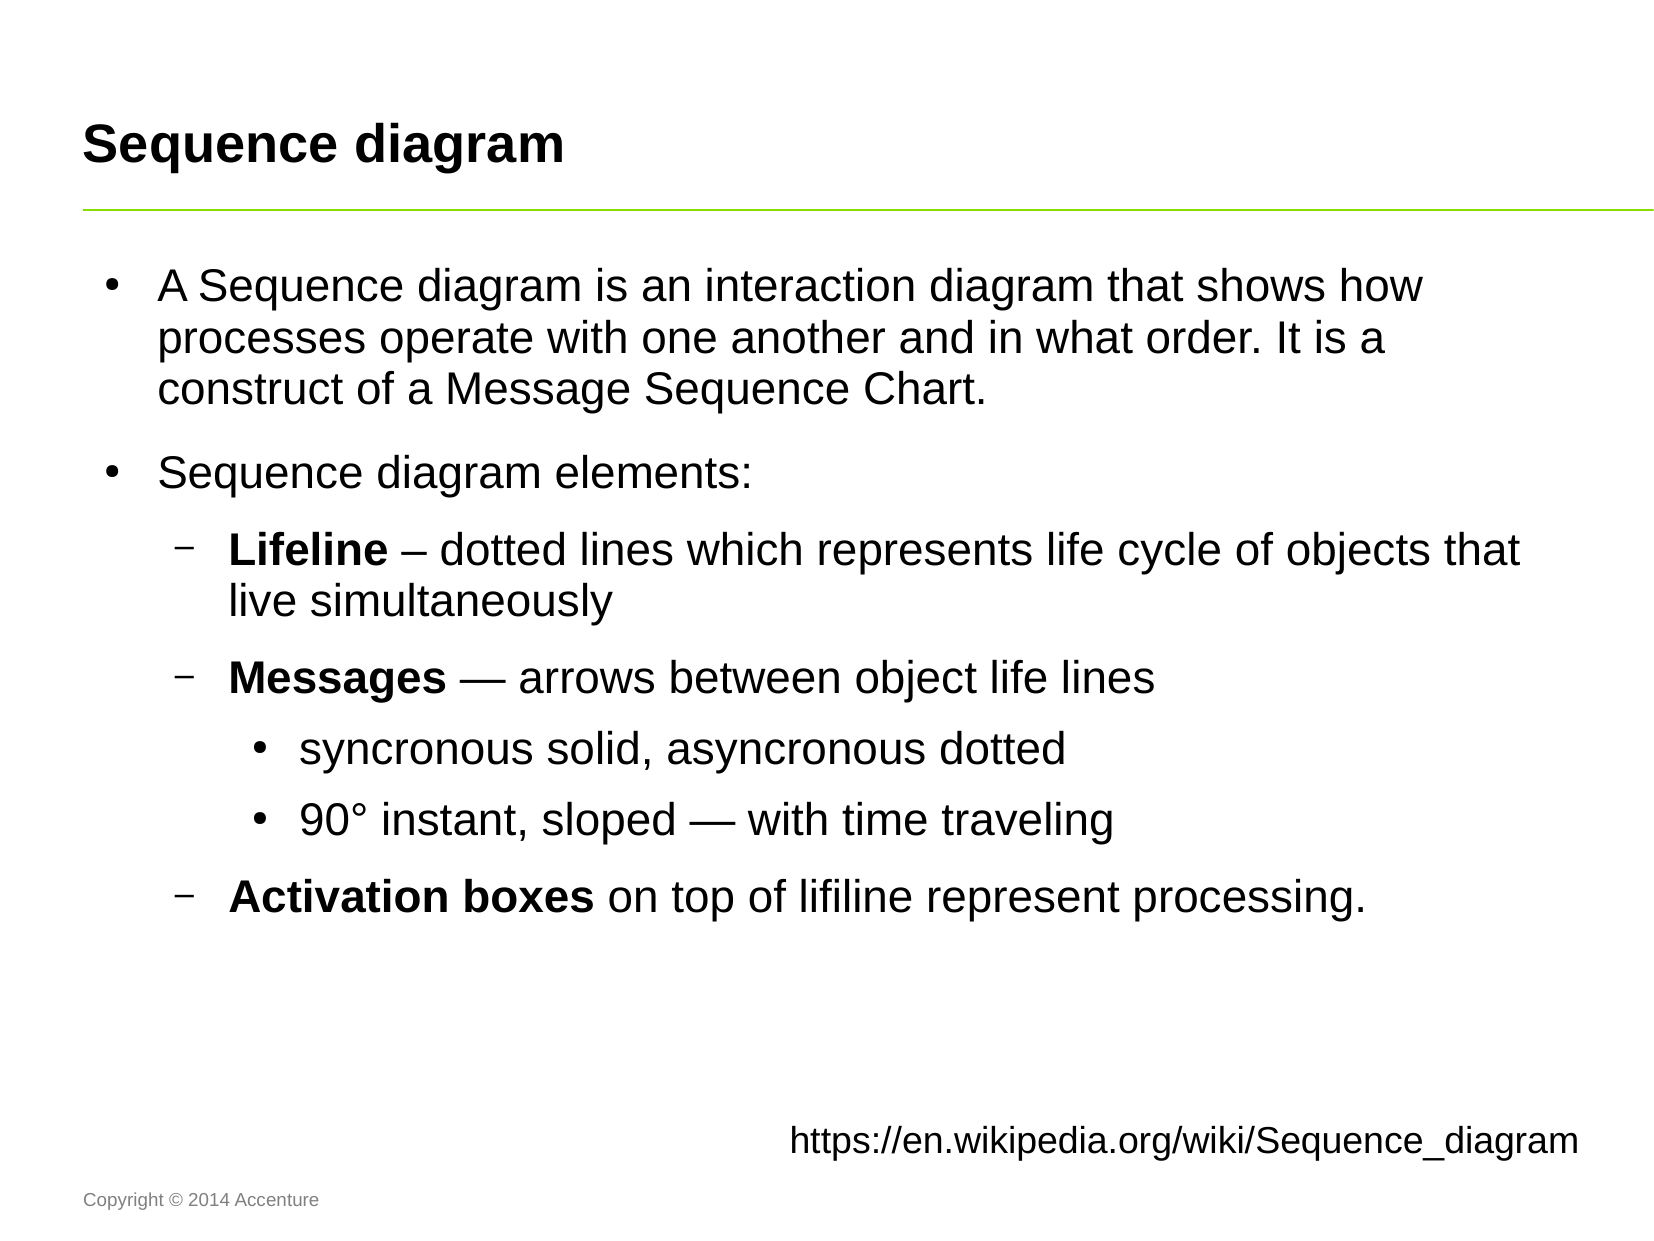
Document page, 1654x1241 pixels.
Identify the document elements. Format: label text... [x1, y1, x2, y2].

text_box https://en.wikipedia.org/wiki/Sequence_diagram [774, 1112, 1595, 1170]
list A Sequence diagram is an interaction diagram that shows how processes operate with one another and in what order. It is a construct of a Message Sequence Chart. Sequence diagram elements: Lifeline – dotted lines which represents life cycle of objects that live simultaneously Messages — arrows between object life lines syncronous solid, asyncronous dotted 90° instant, sloped — with time traveling Activation boxes on top of lifiline represent processing. [86, 260, 1576, 1170]
title Sequence diagram [82, 70, 1571, 217]
